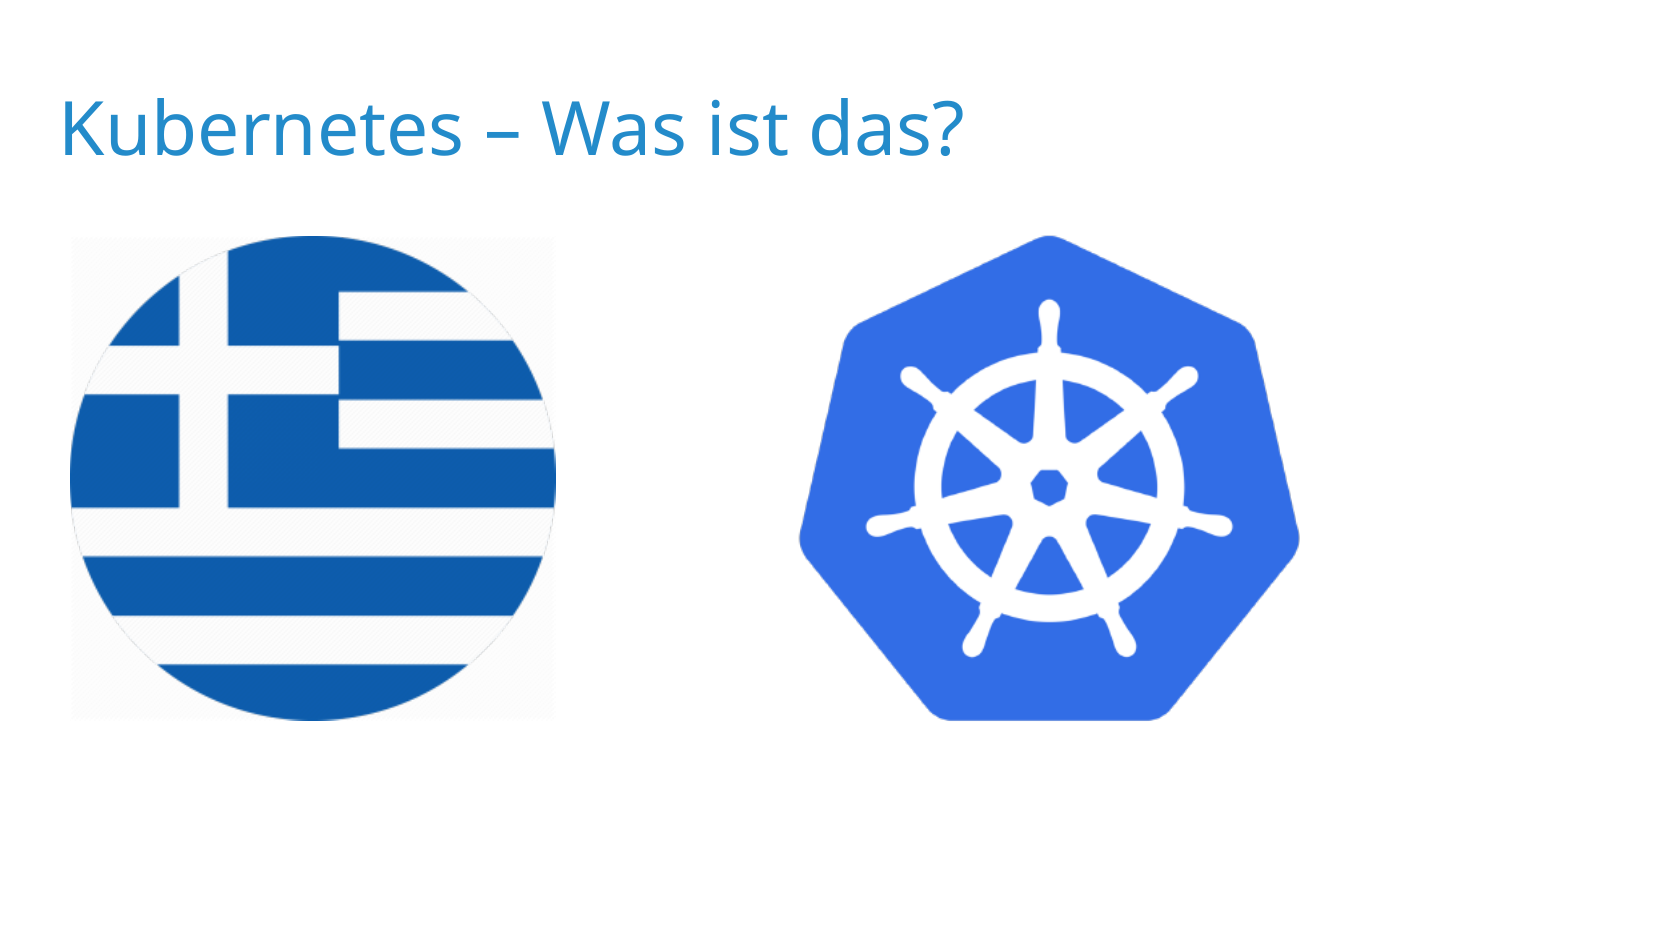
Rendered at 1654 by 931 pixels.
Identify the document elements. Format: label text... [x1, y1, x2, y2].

title Kubernetes – Was ist das? [59, 59, 1595, 178]
picture [783, 212, 1316, 745]
picture [70, 236, 556, 721]
